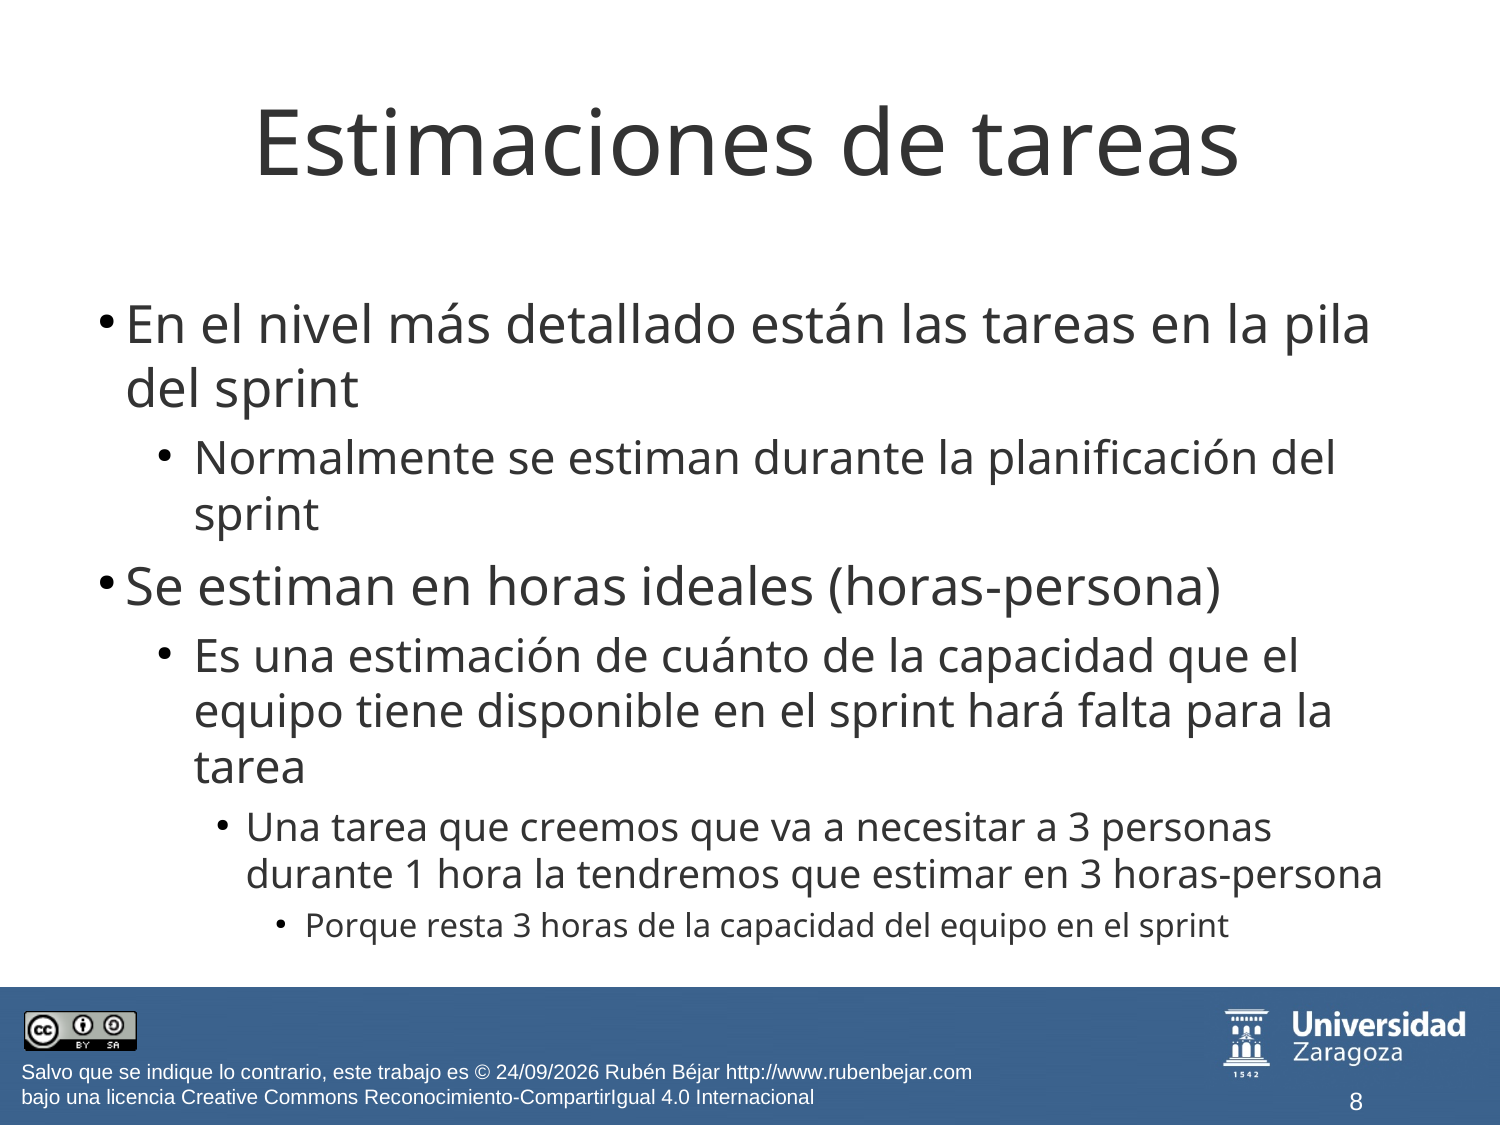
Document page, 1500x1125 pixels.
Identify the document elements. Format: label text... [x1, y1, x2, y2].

title Estimaciones de tareas [74, 21, 1420, 257]
list En el nivel más detallado están las tareas en la pila del sprint Normalmente se estiman durante la planificación del sprint Se estiman en horas ideales (horas-persona) Es una estimación de cuánto de la capacidad que el equipo tiene disponible en el sprint hará falta para la tarea Una tarea que creemos que va a necesitar a 3 personas durante 1 hora la tendremos que estimar en 3 horas-persona Porque resta 3 horas de la capacidad del equipo en el sprint [82, 283, 1418, 957]
picture [0, 987, 1500, 1125]
